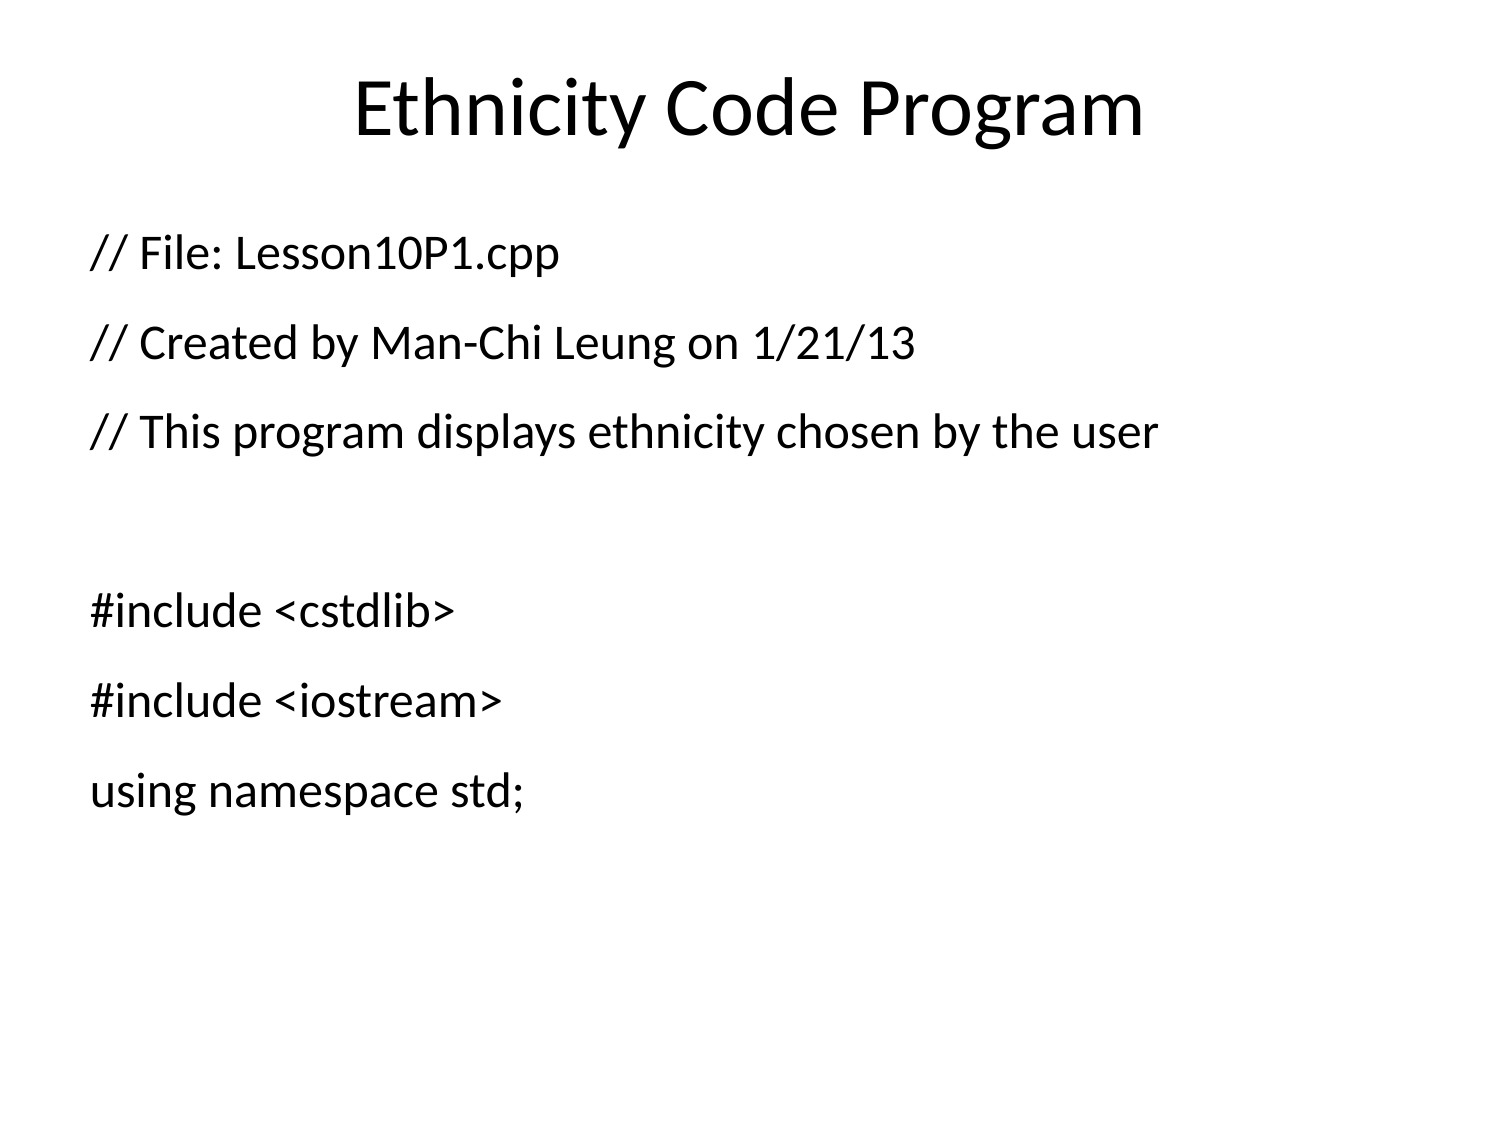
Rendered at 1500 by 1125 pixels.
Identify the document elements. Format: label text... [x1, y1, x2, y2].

title Ethnicity Code Program [75, 45, 1425, 212]
list // File: Lesson10P1.cpp // Created by Man-Chi Leung on 1/21/13 // This program displays ethnicity chosen by the user #include <cstdlib> #include <iostream> using namespace std; [75, 212, 1450, 955]
